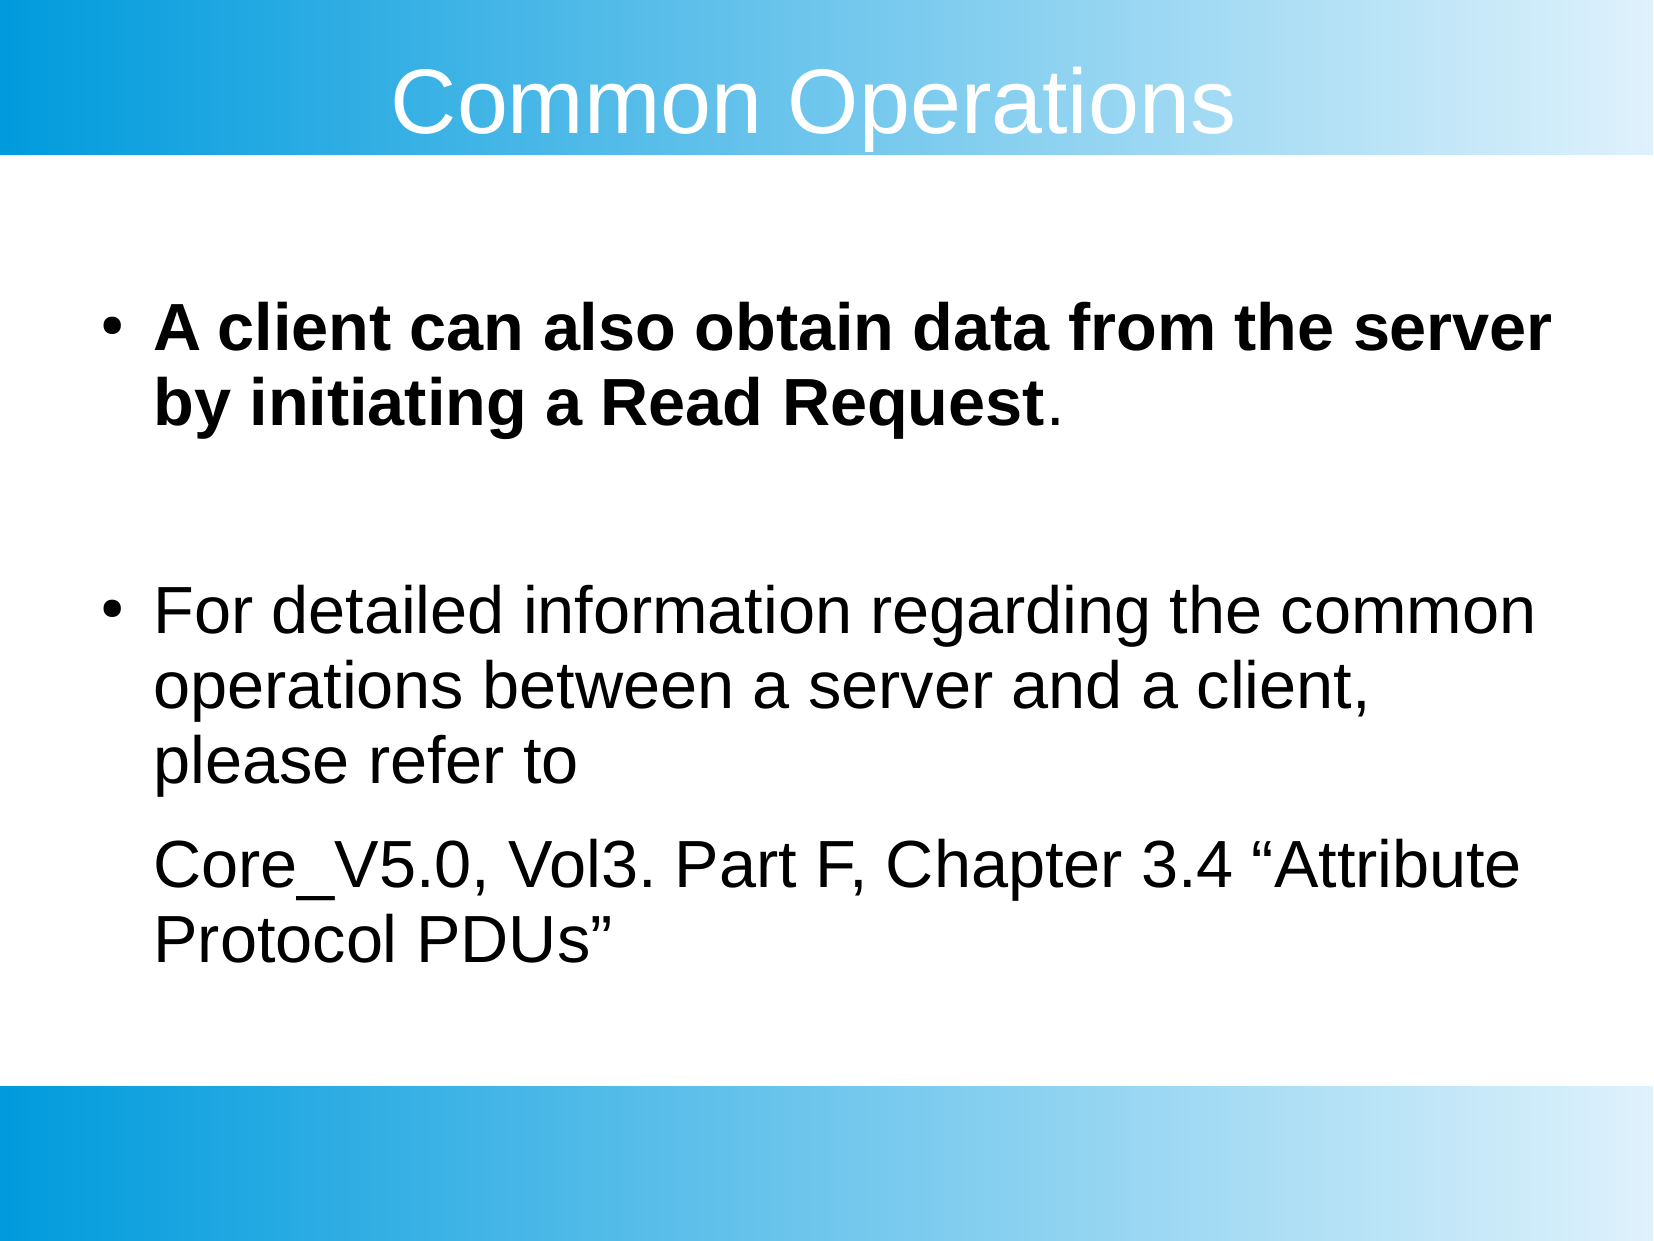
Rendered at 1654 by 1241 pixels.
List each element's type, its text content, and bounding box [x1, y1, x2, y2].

list A client can also obtain data from the server by initiating a Read Request. For detailed information regarding the common operations between a server and a client, please refer to Core_V5.0, Vol3. Part F, Chapter 3.4 “Attribute Protocol PDUs” [82, 290, 1571, 1010]
title Common Operations [82, 49, 1571, 155]
